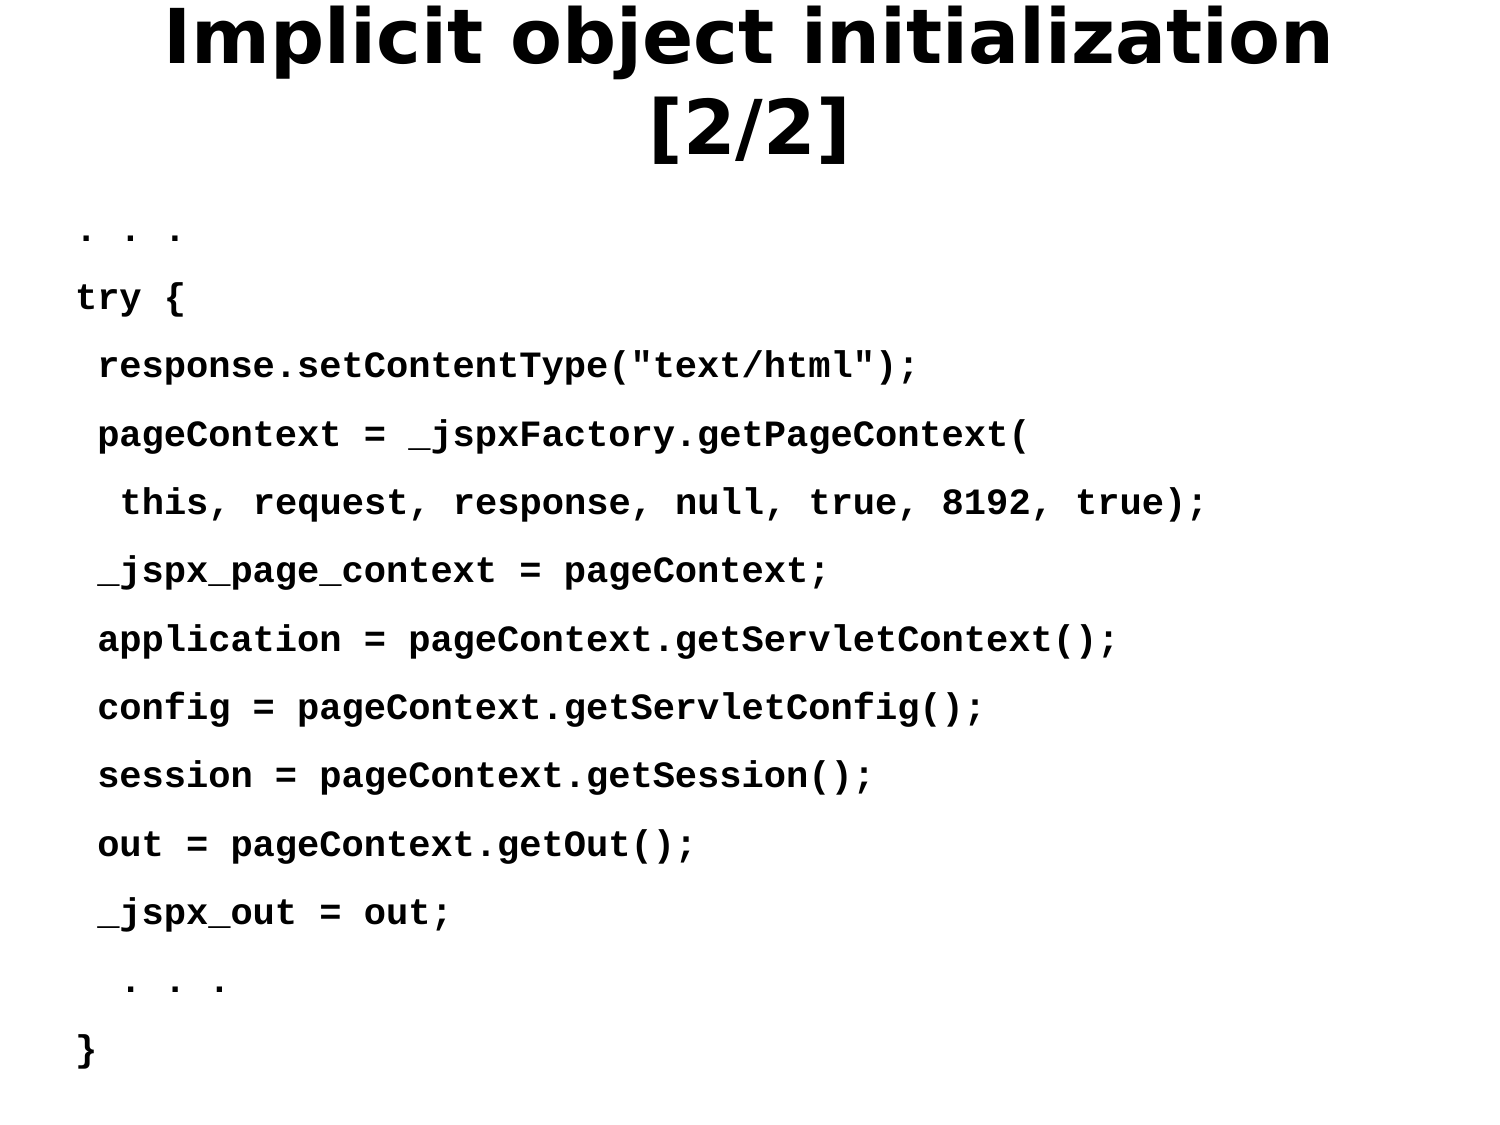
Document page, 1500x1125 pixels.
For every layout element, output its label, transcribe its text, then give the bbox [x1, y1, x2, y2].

list . . . try { response.setContentType("text/html"); pageContext = _jspxFactory.getPageContext( this, request, response, null, true, 8192, true); _jspx_page_context = pageContext; application = pageContext.getServletContext(); config = pageContext.getServletConfig(); session = pageContext.getSession(); out = pageContext.getOut(); _jspx_out = out; . . . } [75, 204, 1395, 1075]
title Implicit object initialization [2/2] [75, 44, 1425, 177]
